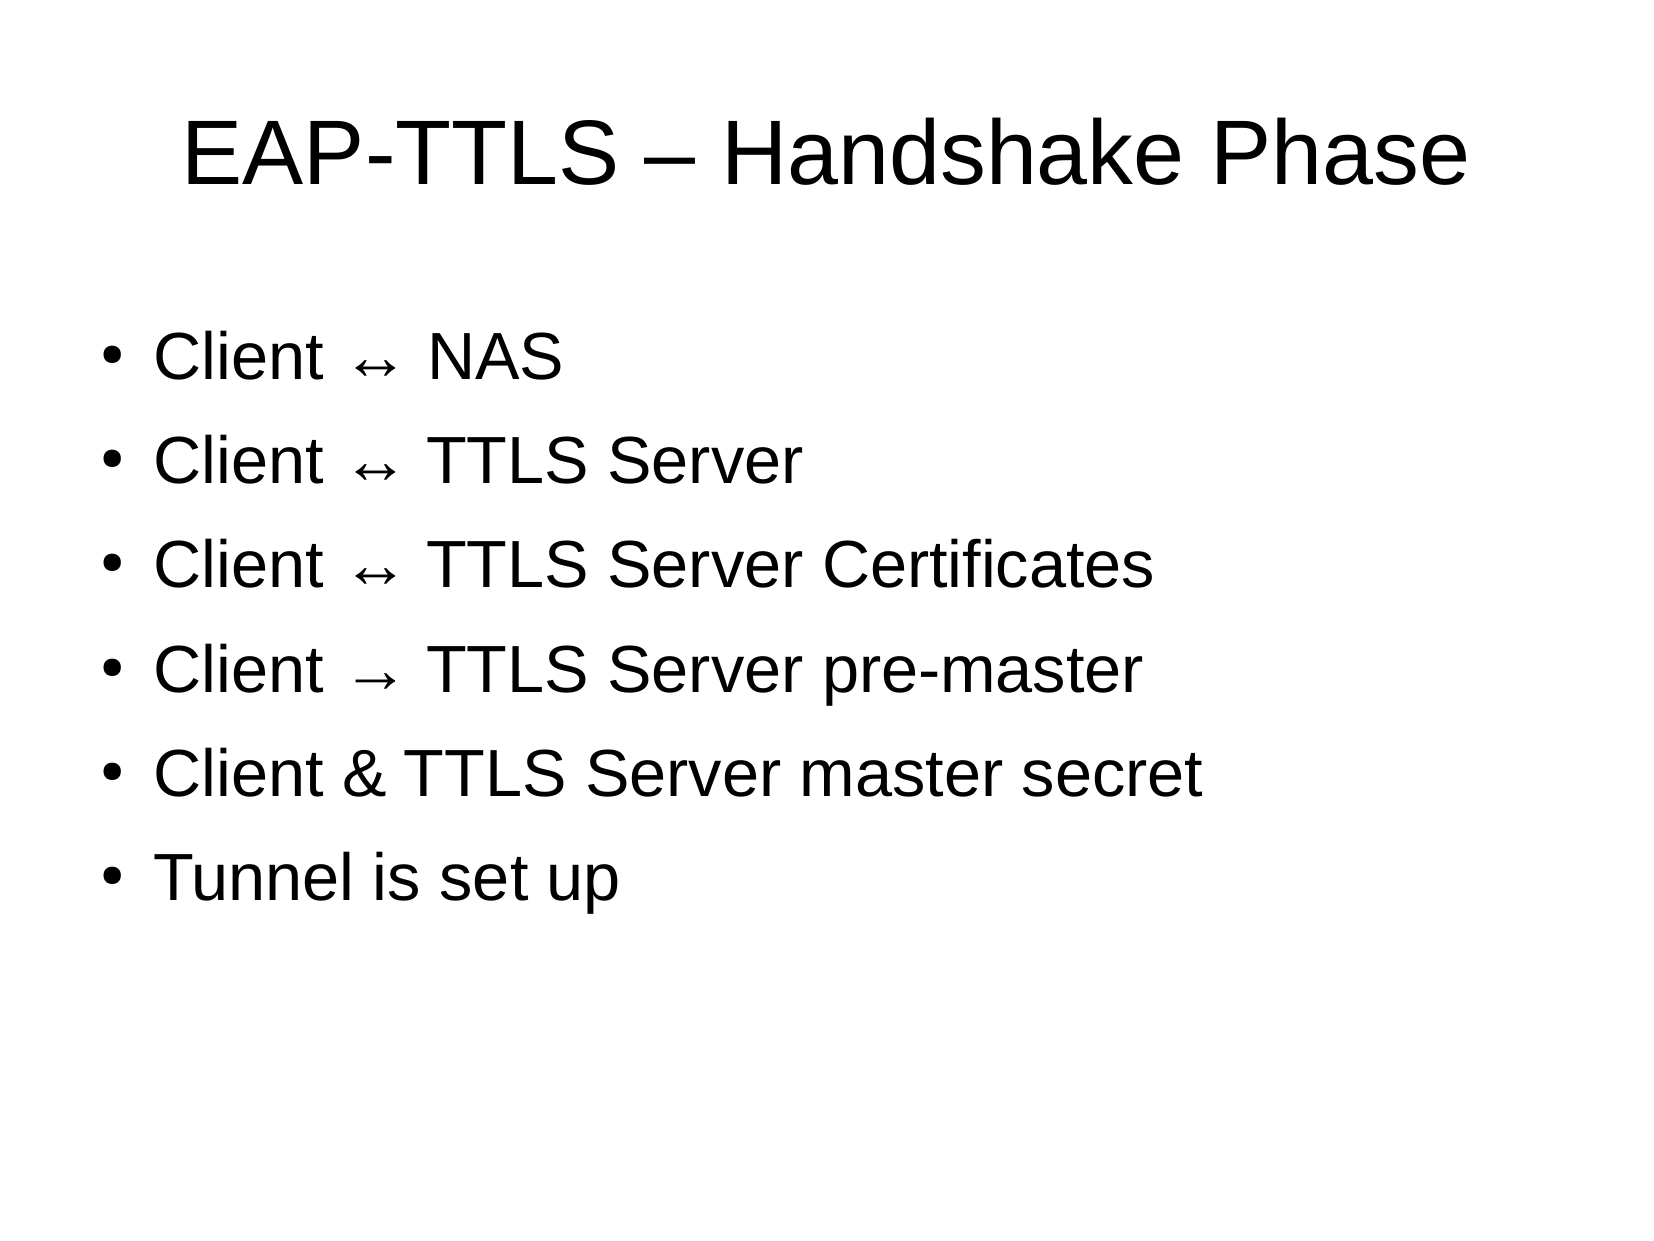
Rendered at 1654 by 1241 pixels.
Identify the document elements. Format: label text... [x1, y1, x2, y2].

title EAP-TTLS – Handshake Phase [82, 49, 1571, 257]
list Client ↔ NAS Client ↔ TTLS Server Client ↔ TTLS Server Certificates Client → TTLS Server pre-master Client & TTLS Server master secret Tunnel is set up [82, 318, 1538, 1182]
